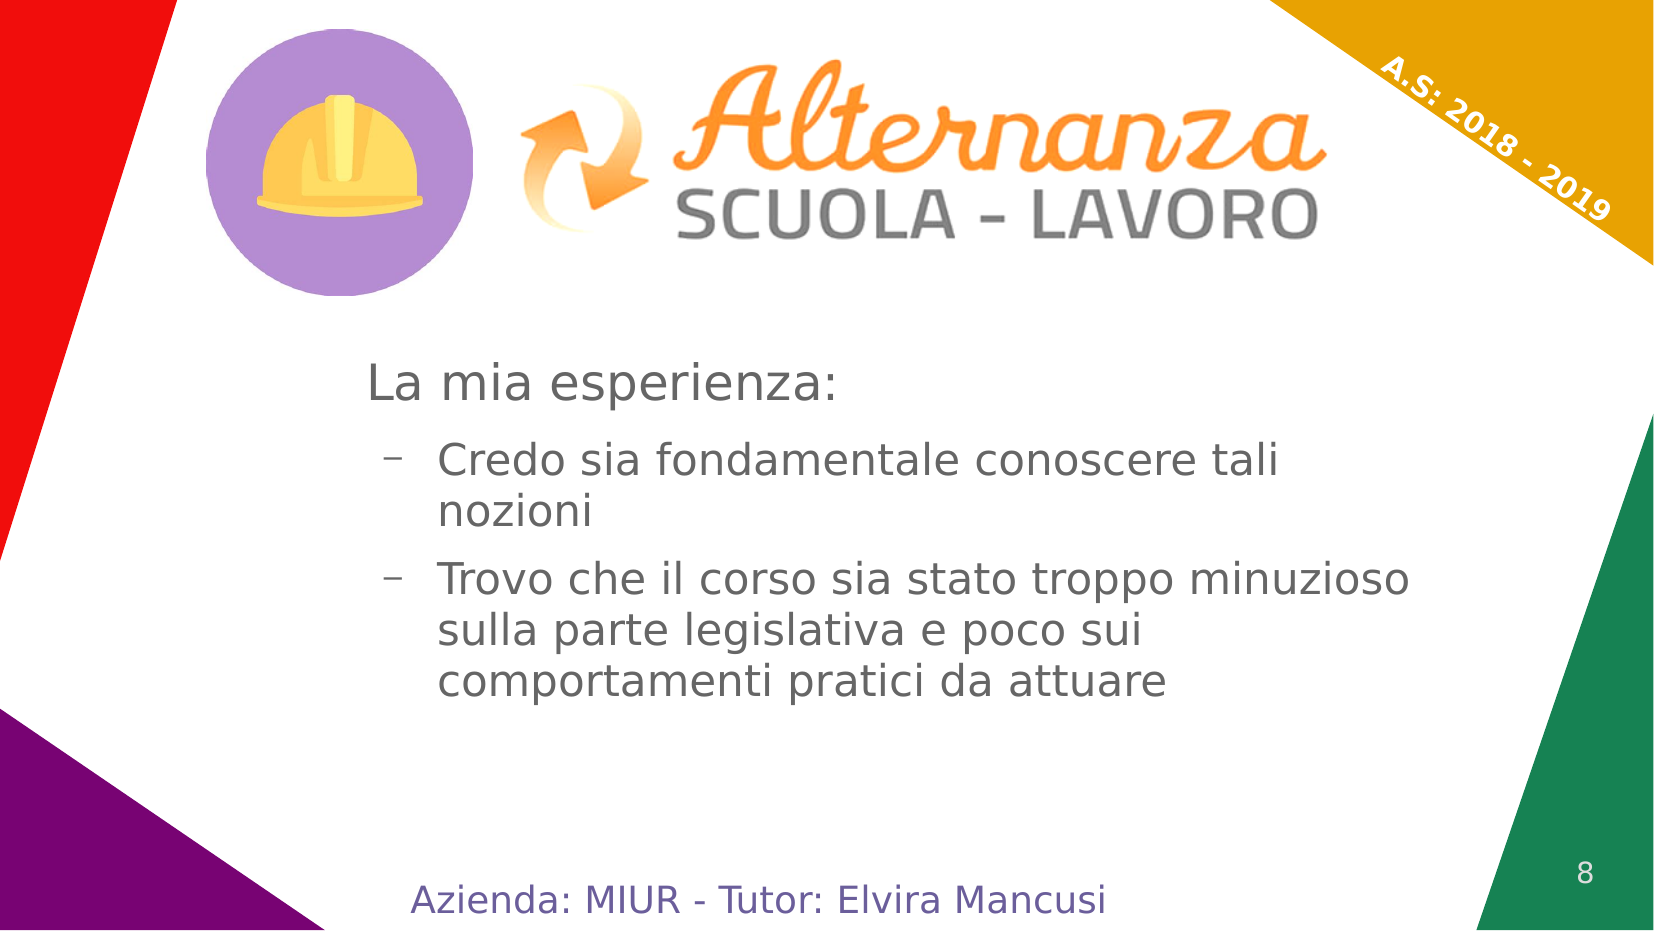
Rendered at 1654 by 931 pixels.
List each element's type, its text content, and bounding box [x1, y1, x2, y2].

text_box Azienda: MIUR - Tutor: Elvira Mancusi [324, 871, 1447, 931]
picture [206, 29, 473, 296]
list La mia esperienza: Credo sia fondamentale conoscere tali nozioni Trovo che il corso sia stato troppo minuzioso sulla parte legislativa e poco sui comportamenti pratici da attuare [295, 354, 1447, 827]
picture [492, 44, 1329, 264]
text_box A.S: 2018 - 2019 [1293, 0, 1645, 286]
